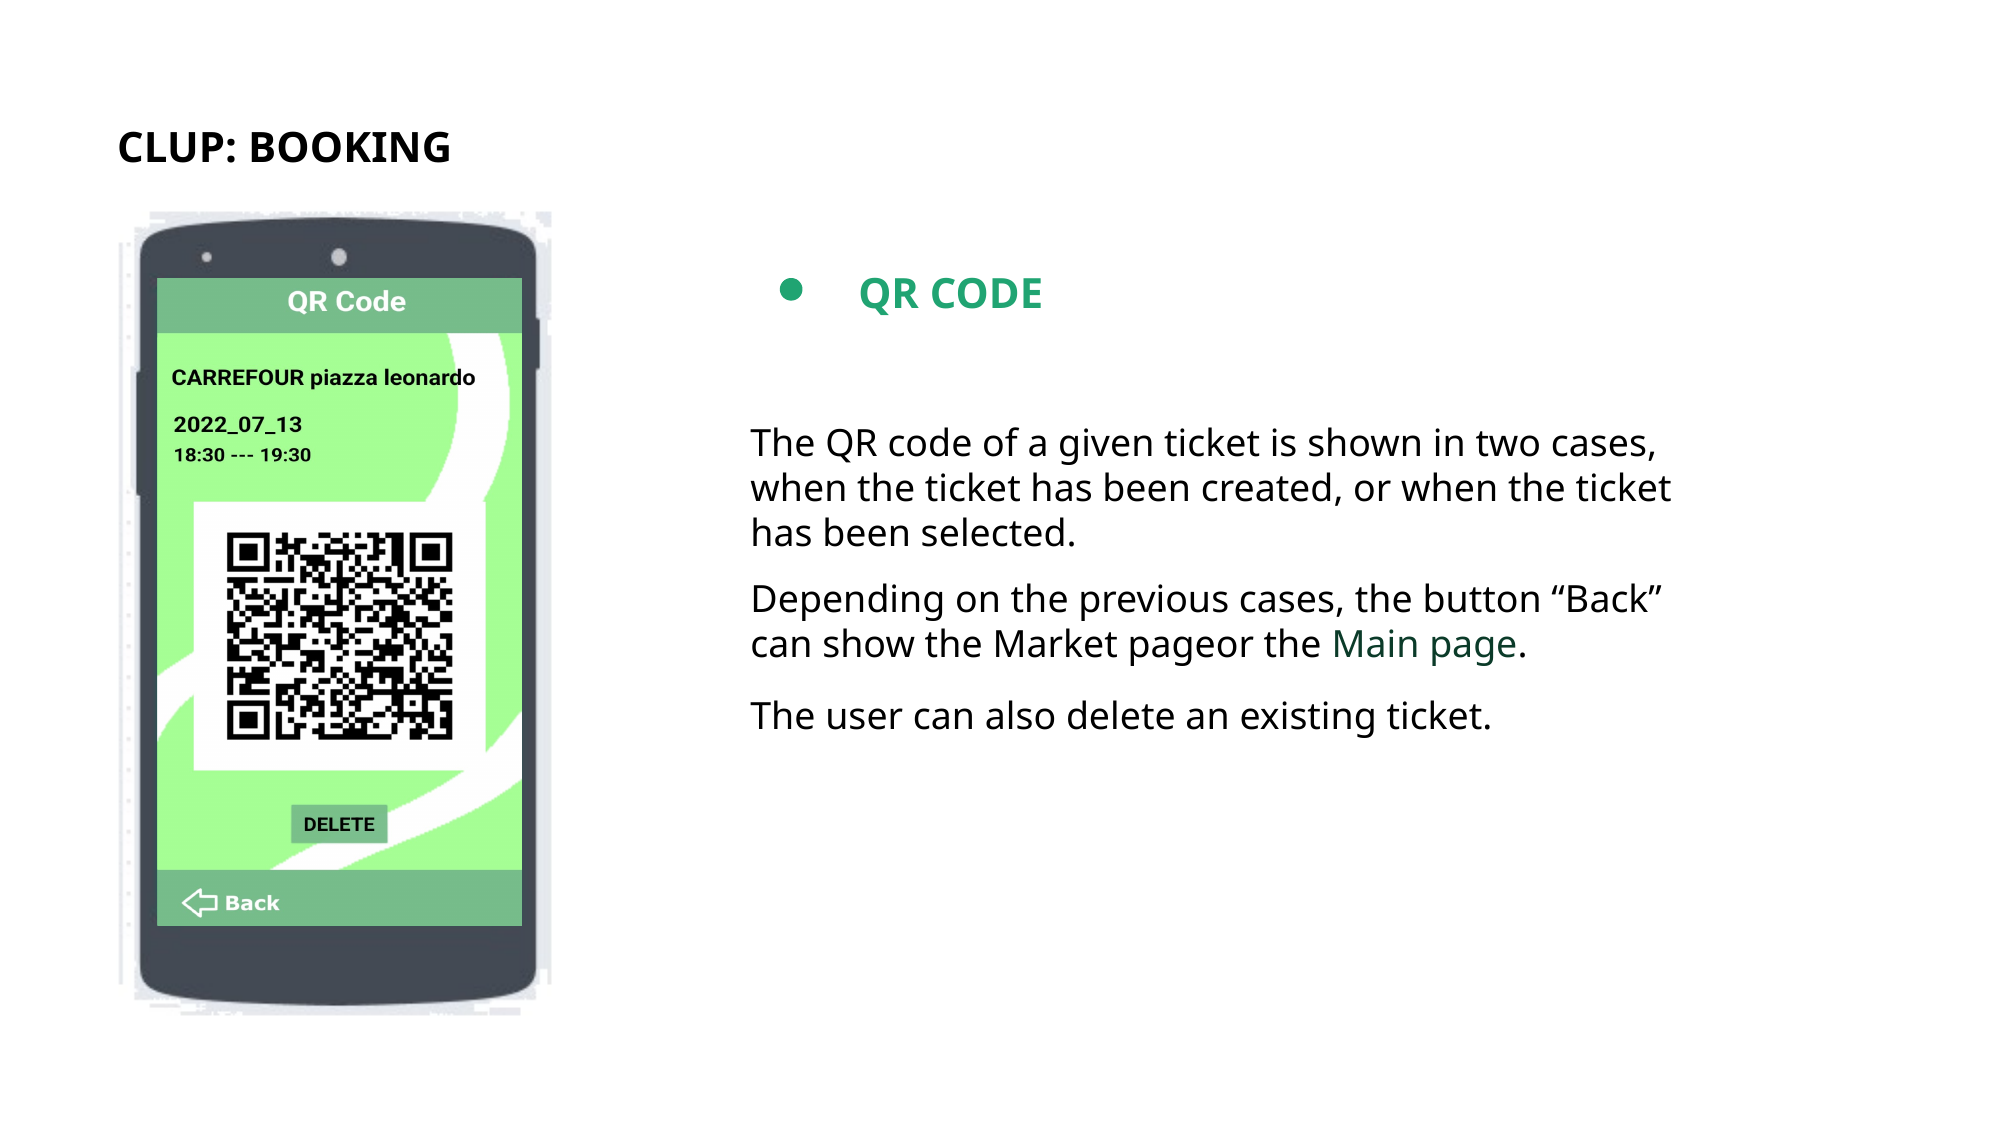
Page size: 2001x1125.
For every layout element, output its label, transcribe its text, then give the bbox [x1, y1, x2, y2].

text_box QR CODE [843, 264, 1442, 315]
text_box [779, 278, 803, 301]
title CLUP: BOOKING [102, 118, 1056, 230]
text_box The QR code of a given ticket is shown in two cases, when the ticket has been created, or when the ticket has been selected. Depending on the previous cases, the button “Back” can show the Market page or the Main page. The user can also delete an existing ticket. [735, 411, 1704, 818]
picture [83, 181, 593, 1047]
